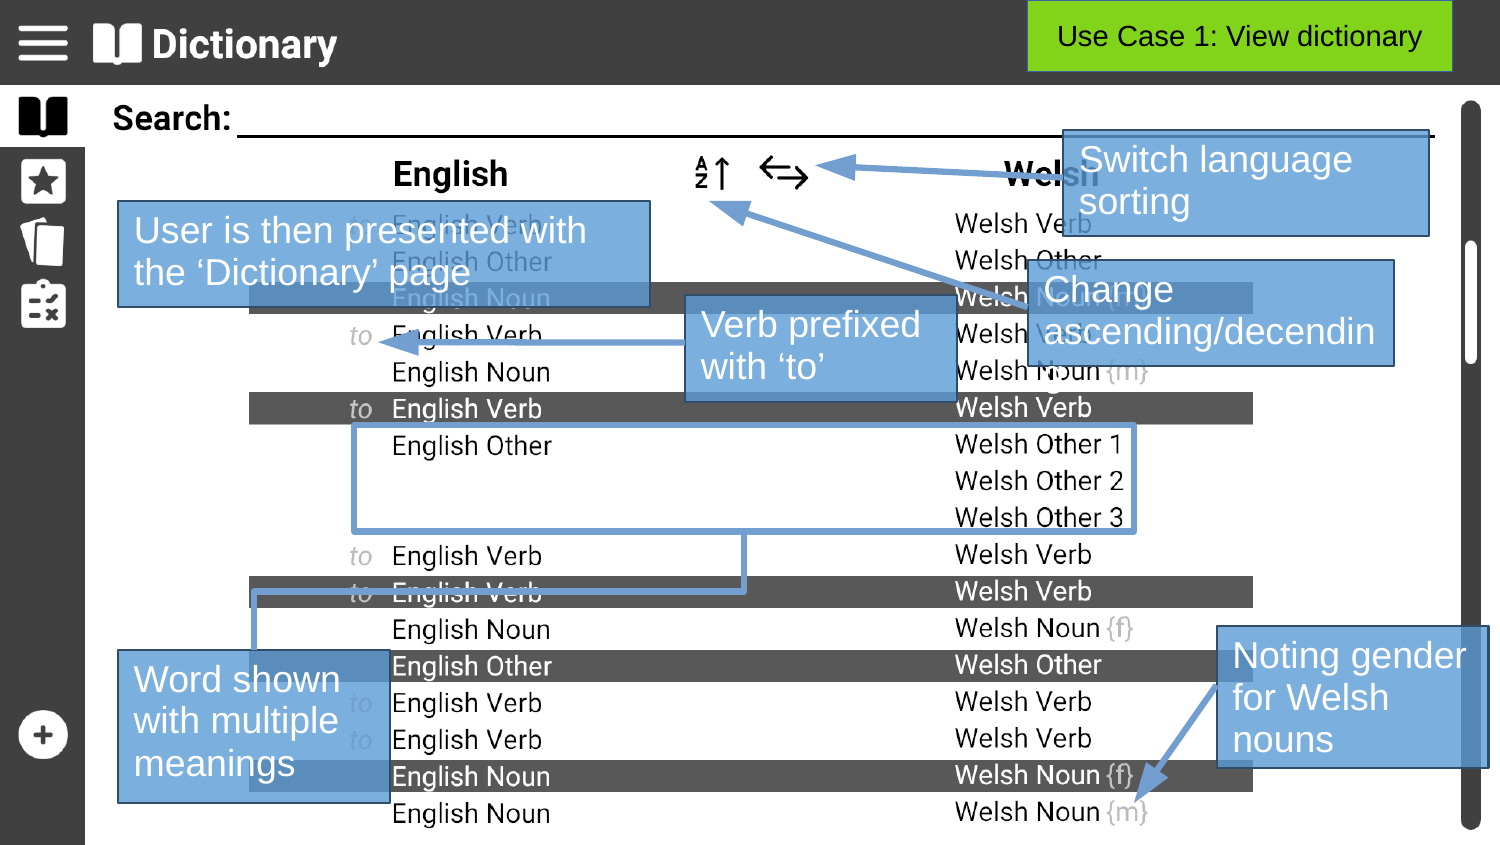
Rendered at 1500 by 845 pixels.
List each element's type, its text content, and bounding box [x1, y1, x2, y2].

text_box Change ascending/decending [1027, 259, 1394, 367]
text_box Word shown with multiple meanings [117, 649, 390, 804]
text_box Noting gender for Welsh nouns [1216, 625, 1489, 768]
picture [0, 0, 1500, 845]
text_box User is then presented with the ‘Dictionary’ page [118, 200, 650, 308]
text_box [354, 425, 1134, 532]
text_box Switch language sorting [1062, 129, 1430, 237]
text_box Verb prefixed with ‘to’ [685, 295, 957, 402]
text_box Use Case 1: View dictionary [1027, 0, 1453, 72]
